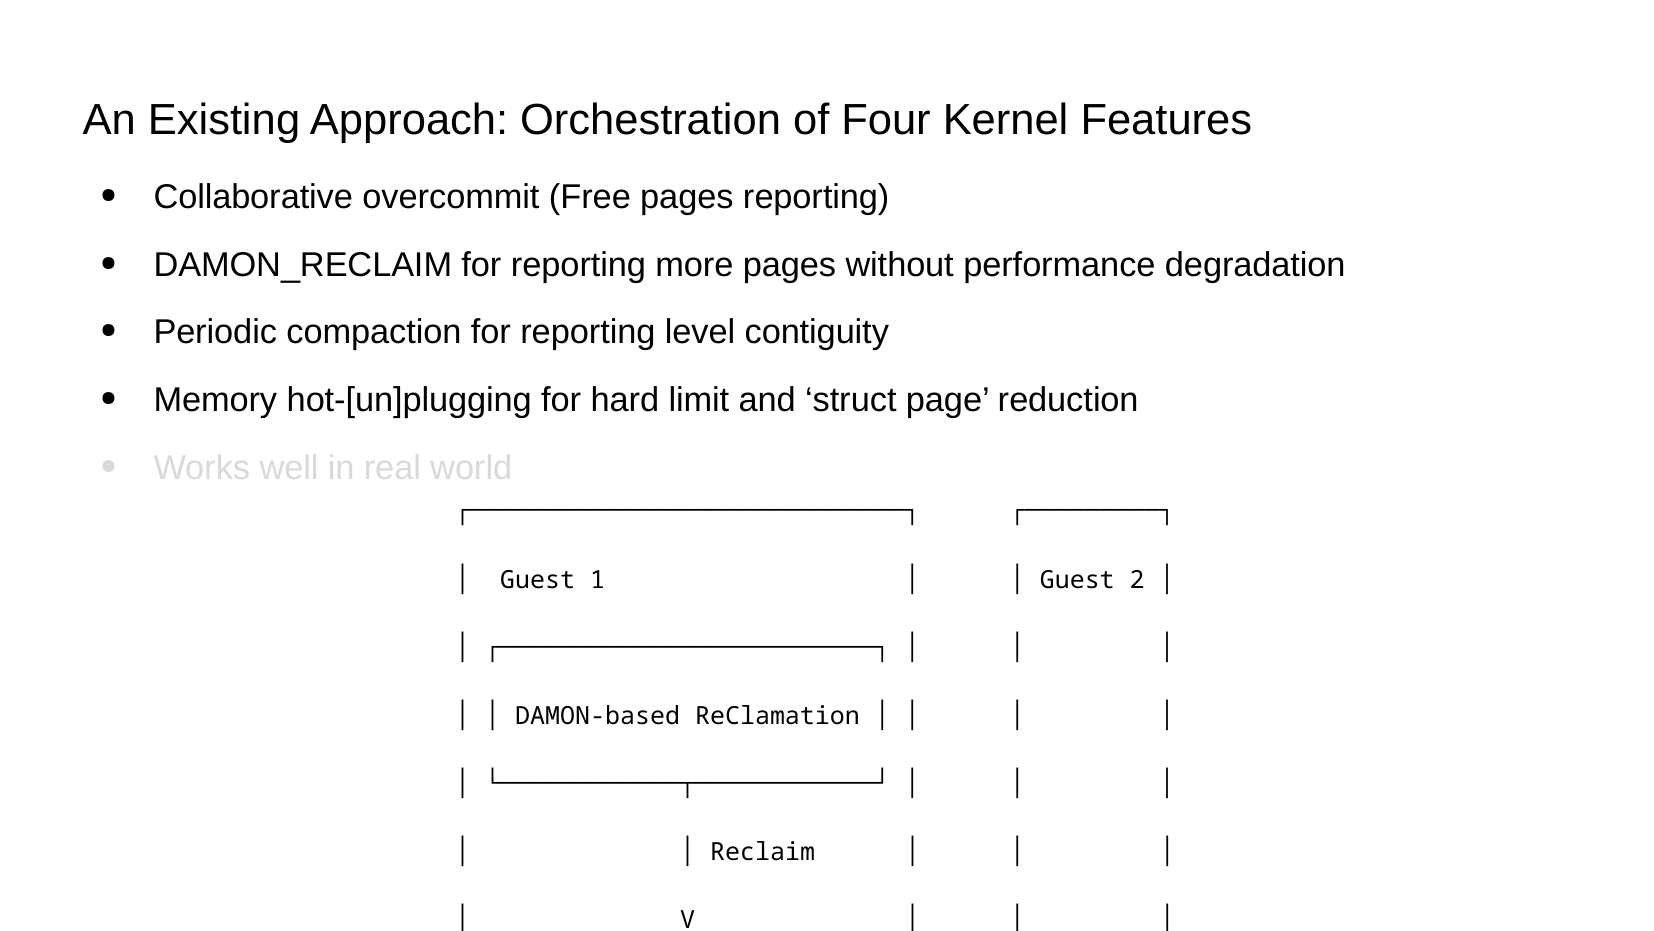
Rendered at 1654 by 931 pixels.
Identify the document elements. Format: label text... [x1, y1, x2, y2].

text_box ┌─────────────────────────────┐ ┌─────────┐ │ Guest 1 │ │ Guest 2 │ │ ┌─────────────────────────┐ │ │ │ │ │ DAMON-based ReClamation │ │ │ │ │ └────────────┬────────────┘ │ │ │ │ │ Reclaim │ │ │ │ V │ │ │ │ ┌─────────────────────────┐ │ │ │ │ │ Free pages reporting │ │ │ │ │ └────────────┬────────────┘ │ │ │ │ │ │ │ │ └──────────────┼──────────────┘ └─────────┘ │ Report reclaimed ^ V (free) pages │ Alloc Guest 1 ┌───────────────────────────────┐ │ freed memory │ Host ├─────────┘ └───────────────────────────────┘ [425, 485, 1208, 926]
text_box [75, 435, 1486, 481]
list Collaborative overcommit (Free pages reporting) DAMON_RECLAIM for reporting more pages without performance degradation Periodic compaction for reporting level contiguity Memory hot-[un]plugging for hard limit and ‘struct page’ reduction Works well in real world [82, 177, 1571, 833]
title An Existing Approach: Orchestration of Four Kernel Features [82, 81, 1571, 157]
